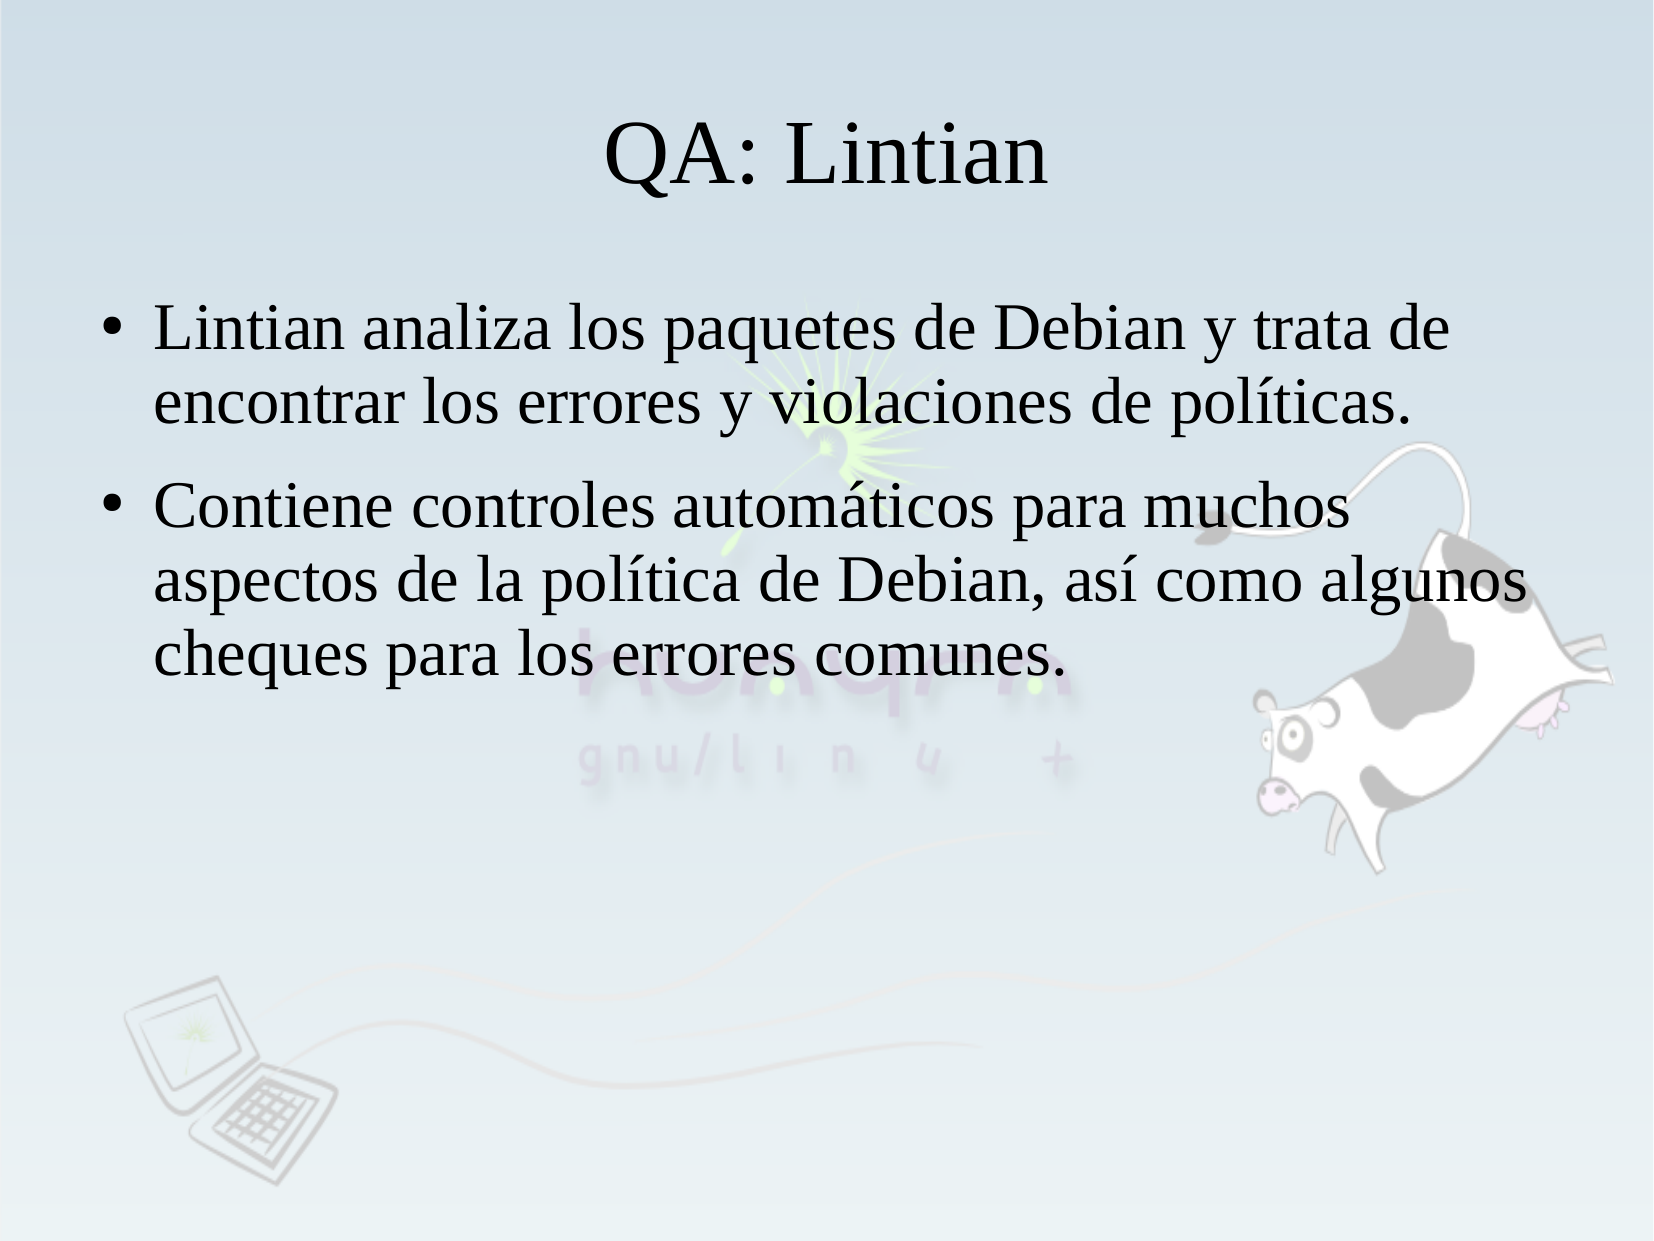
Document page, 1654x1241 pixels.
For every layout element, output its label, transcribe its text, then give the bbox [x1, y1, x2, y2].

title QA: Lintian [82, 49, 1571, 257]
list Lintian analiza los paquetes de Debian y trata de encontrar los errores y violaciones de políticas. Contiene controles automáticos para muchos aspectos de la política de Debian, así como algunos cheques para los errores comunes. [82, 290, 1538, 1010]
picture [0, 0, 1654, 1241]
